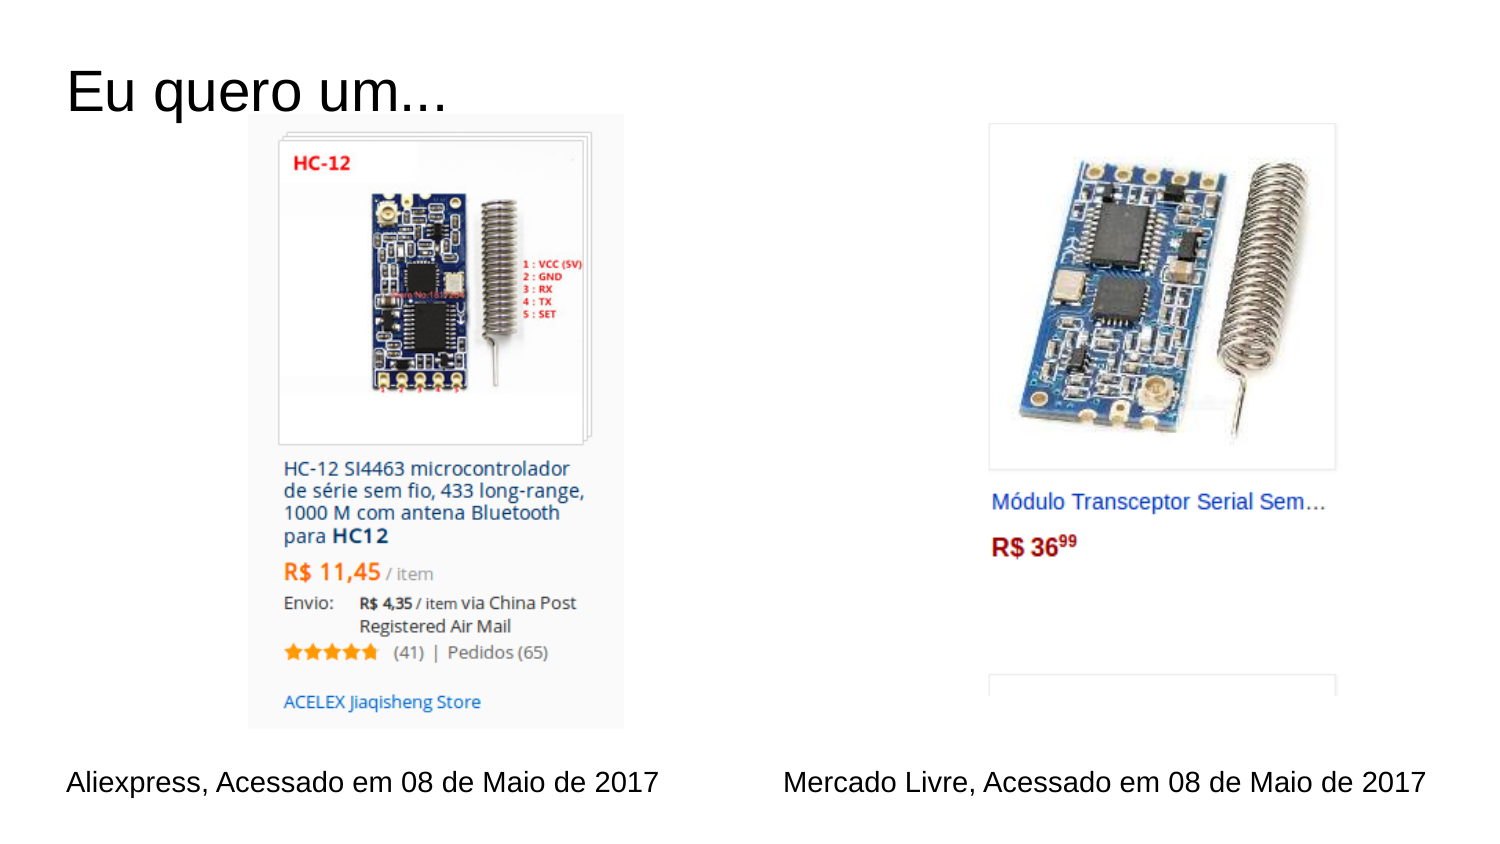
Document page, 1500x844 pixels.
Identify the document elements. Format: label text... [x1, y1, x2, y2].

picture [248, 133, 624, 729]
picture [973, 123, 1352, 696]
text_box Mercado Livre, Acessado em 08 de Maio de 2017 [768, 747, 1457, 816]
text_box Aliexpress, Acessado em 08 de Maio de 2017 [51, 747, 768, 816]
title Eu quero um... [51, 38, 1449, 133]
